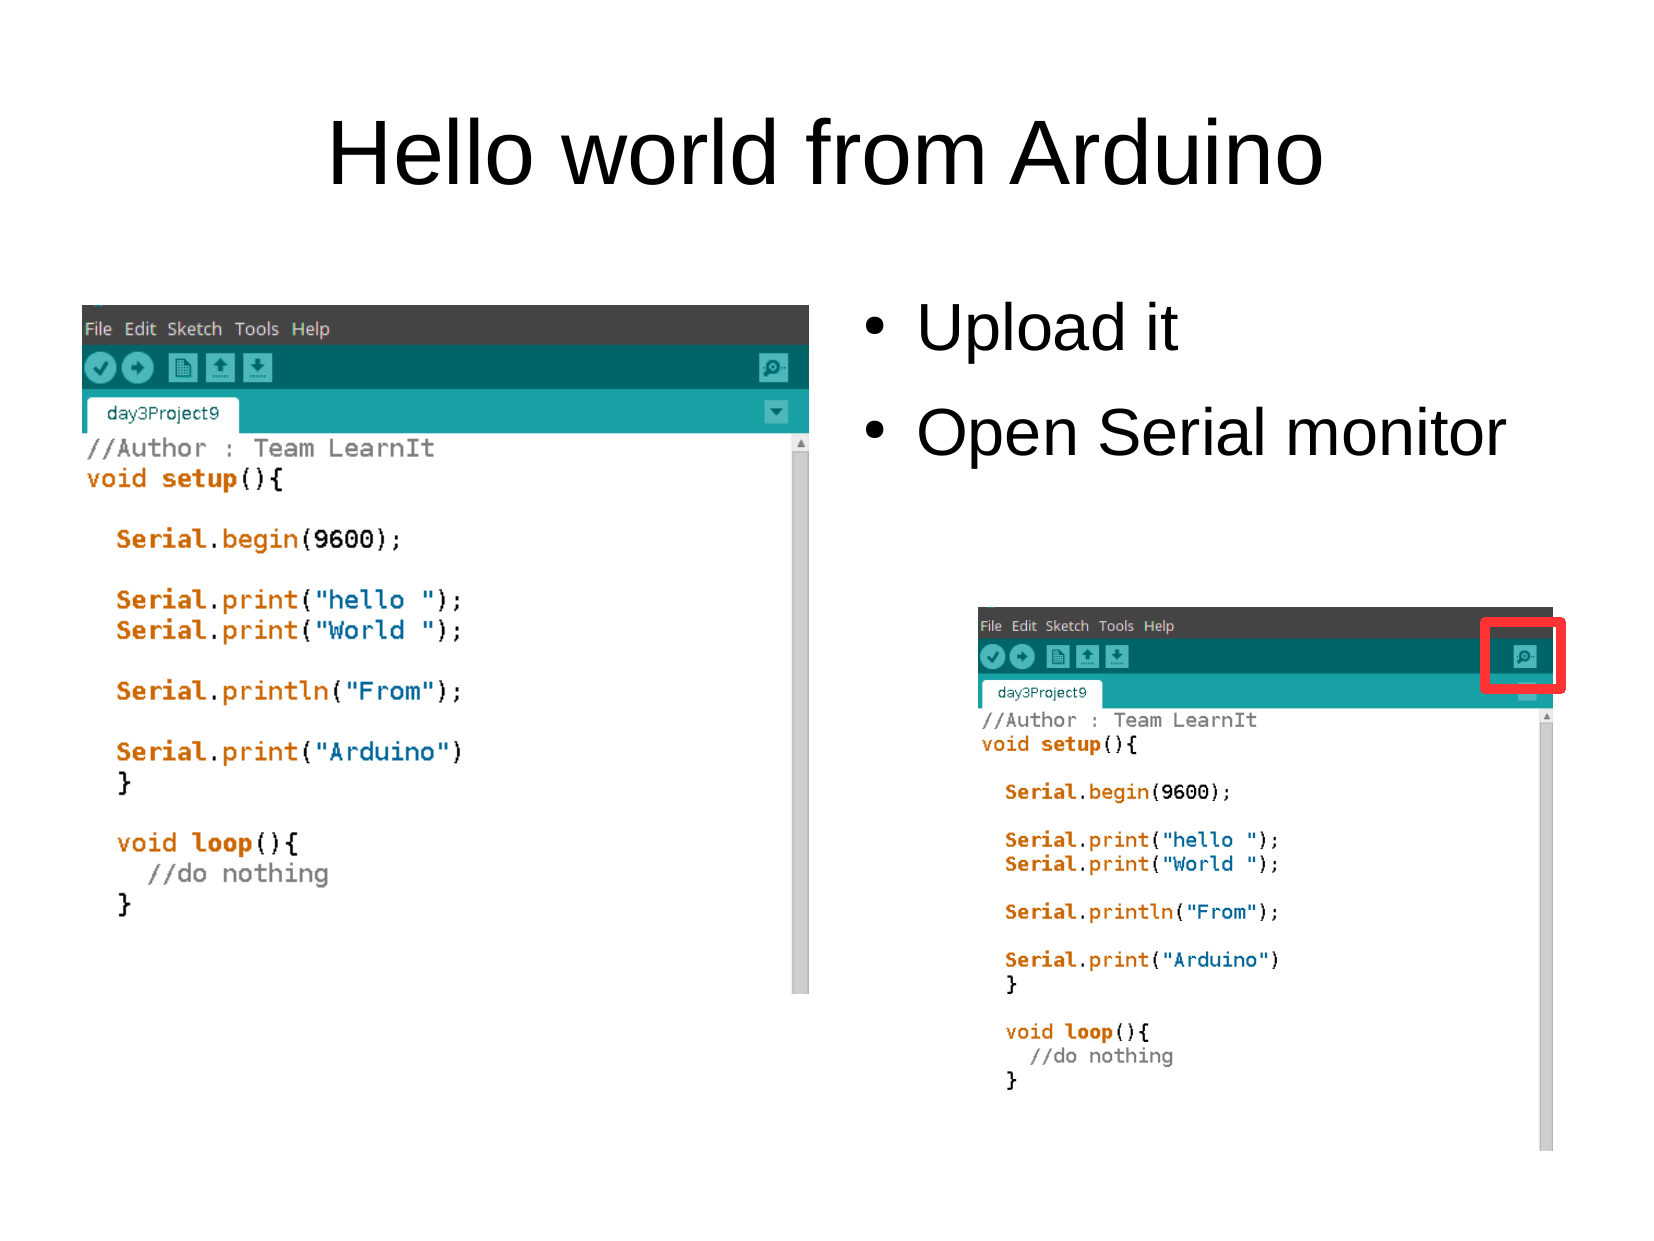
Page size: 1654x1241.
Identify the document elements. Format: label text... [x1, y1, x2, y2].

list Upload it Open Serial monitor [845, 290, 1572, 634]
picture [1490, 627, 1553, 684]
title Hello world from Arduino [82, 49, 1571, 257]
picture [82, 305, 809, 994]
picture [978, 607, 1553, 1151]
